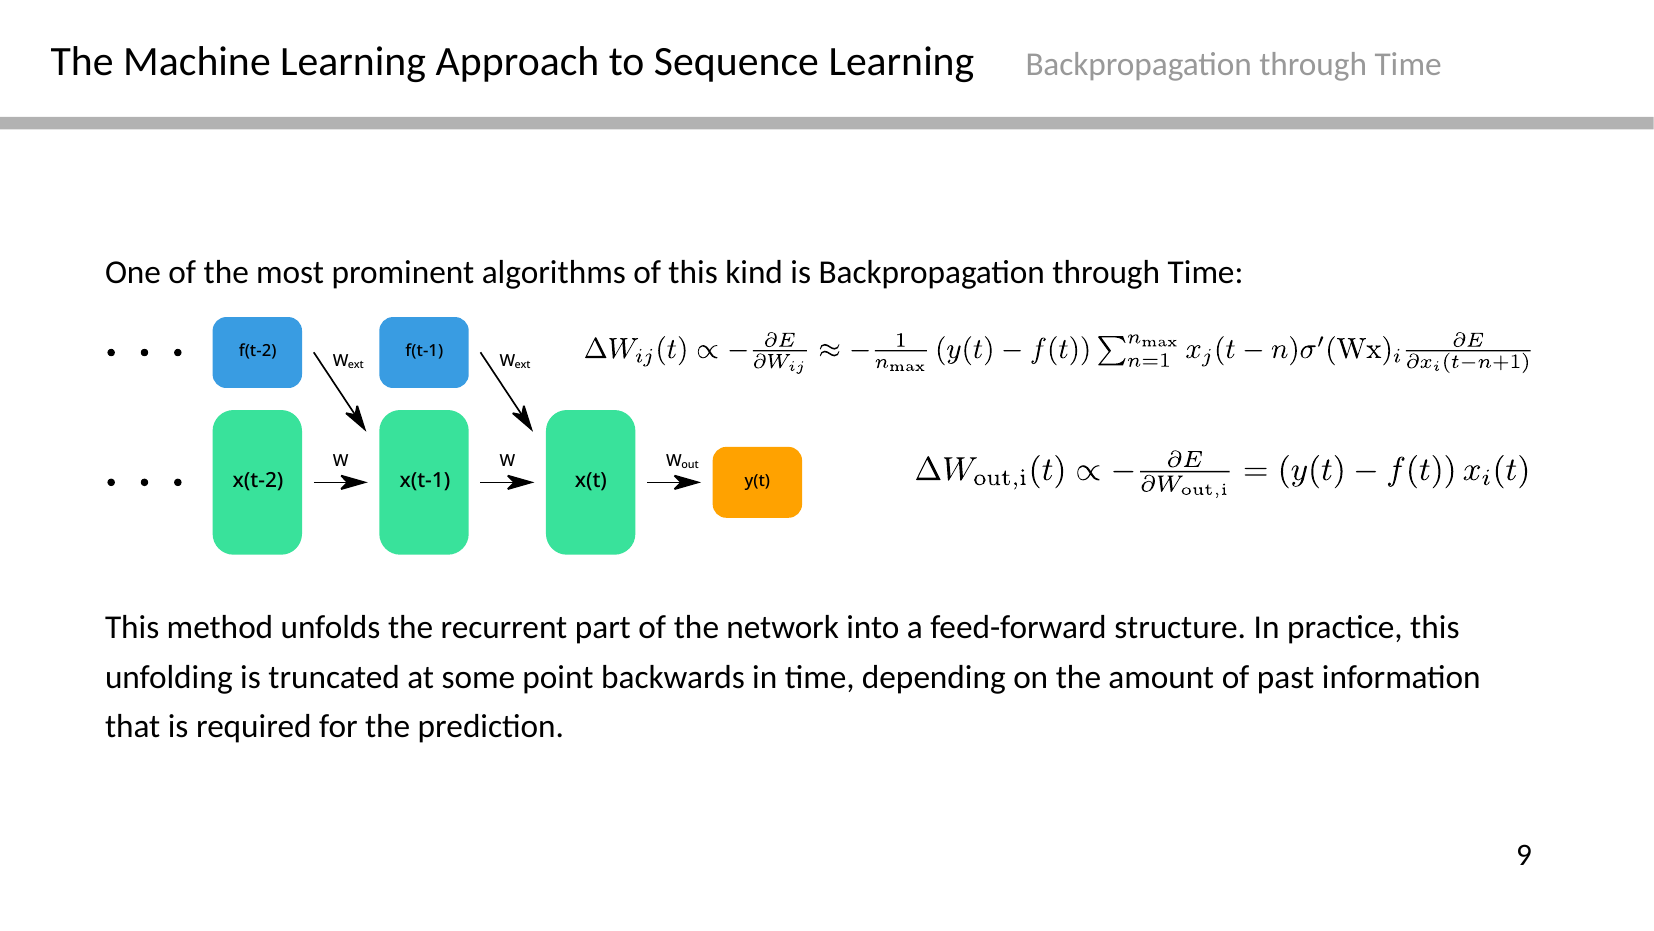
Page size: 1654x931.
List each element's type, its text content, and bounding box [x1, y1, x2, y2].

text_box [914, 450, 1531, 499]
text_box The Machine Learning Approach to Sequence Learning Backpropagation through Time [35, 37, 1606, 116]
text_box <number> [1501, 835, 1654, 906]
text_box [583, 332, 1531, 374]
text_box The Machine Learning Approach to Sequence Learning Backpropagation through Time [35, 130, 1606, 136]
text_box This method unfolds the recurrent part of the network into a feed-forward structure. In practice, this unfolding is truncated at some point backwards in time, depending on the amount of past information that is required for the prediction. [105, 596, 1530, 789]
picture [106, 316, 803, 556]
text_box One of the most prominent algorithms of this kind is Backpropagation through Time: [105, 242, 1530, 334]
